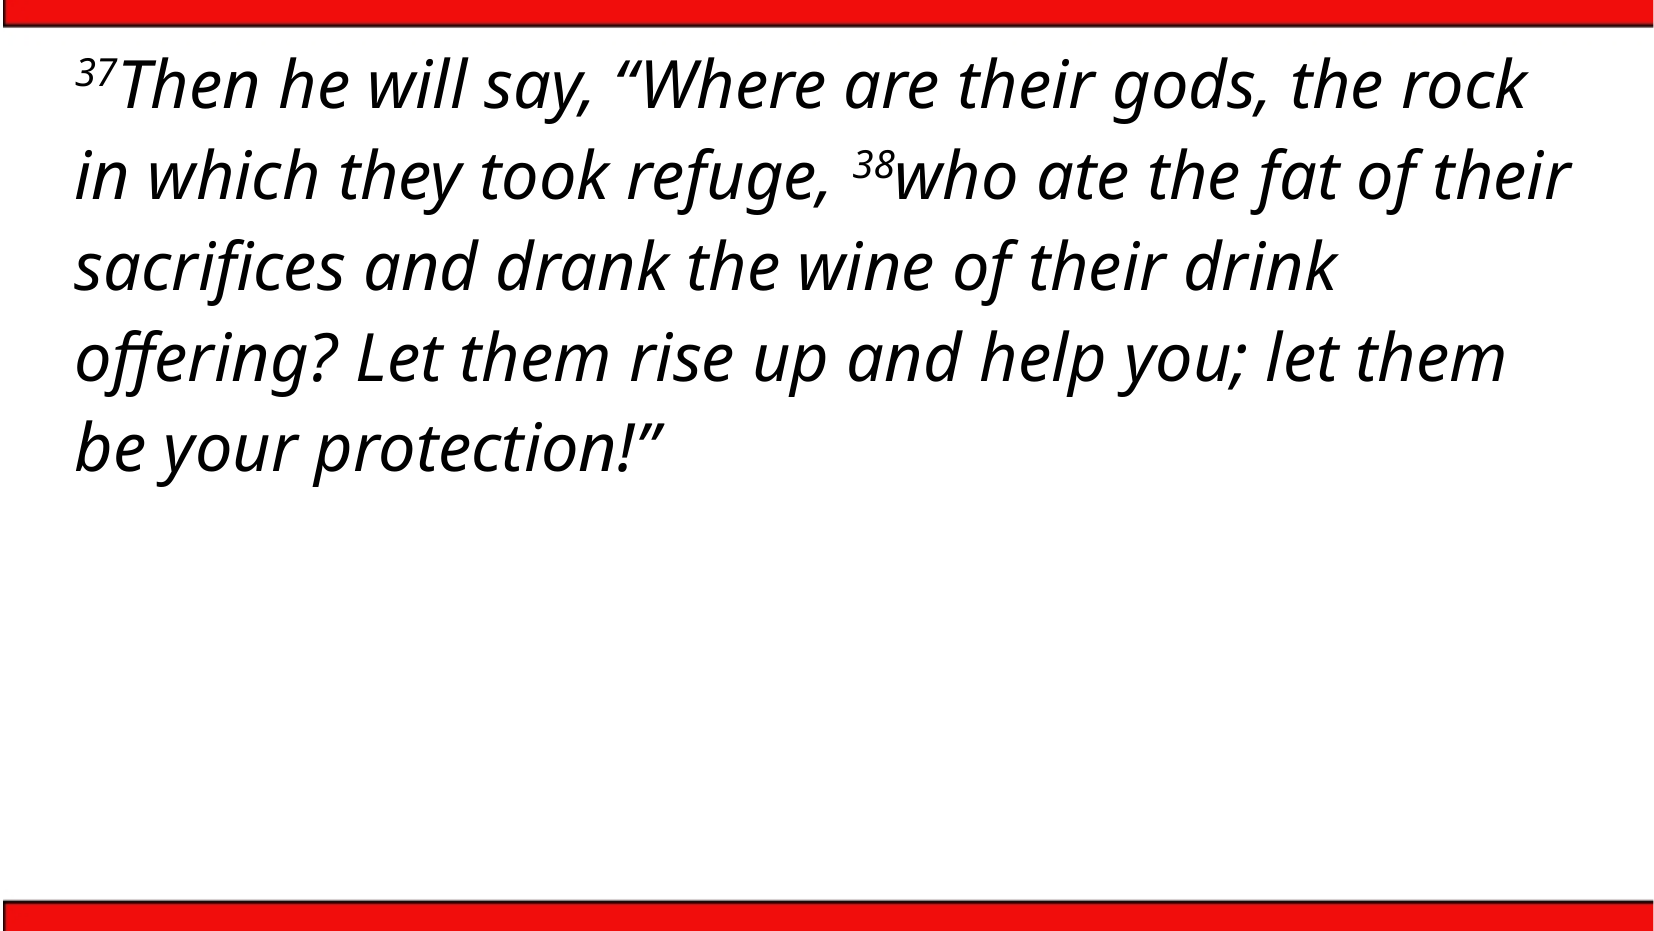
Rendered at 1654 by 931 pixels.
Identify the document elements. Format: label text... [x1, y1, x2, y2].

text_box 37Then he will say, “Where are their gods, the rock in which they took refuge, 38who ate the fat of their sacrifices and drank the wine of their drink offering? Let them rise up and help you; let them be your protection!” [60, 30, 1591, 489]
picture [3, 0, 1654, 931]
